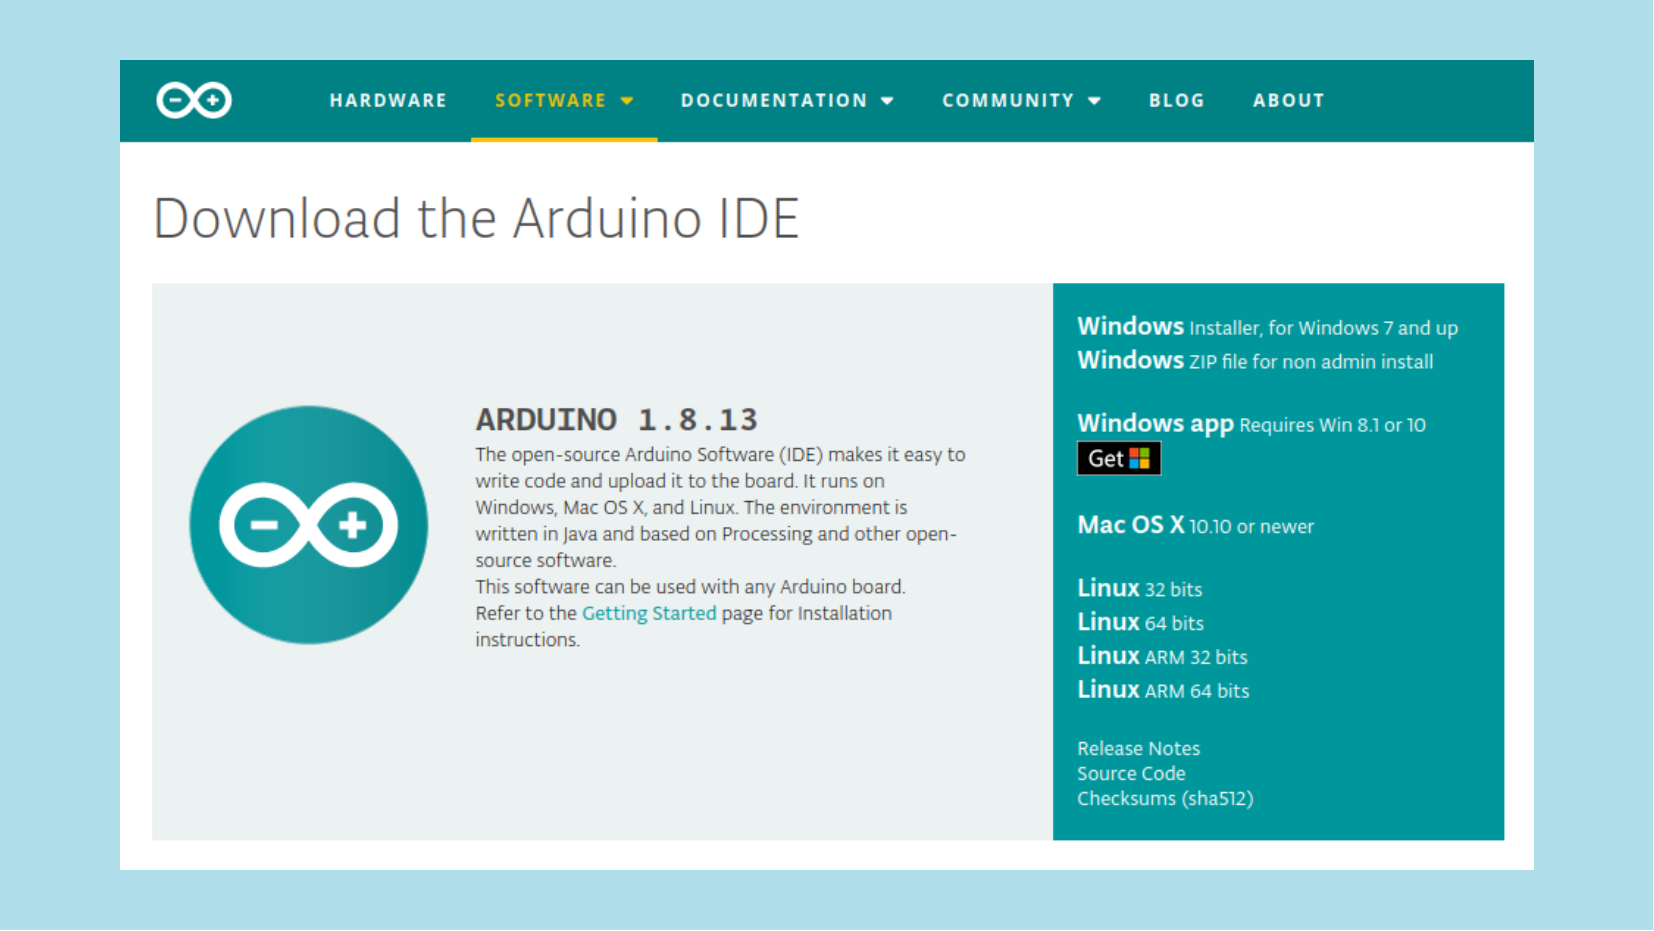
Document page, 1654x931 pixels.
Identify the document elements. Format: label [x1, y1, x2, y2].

picture [120, 60, 1534, 870]
